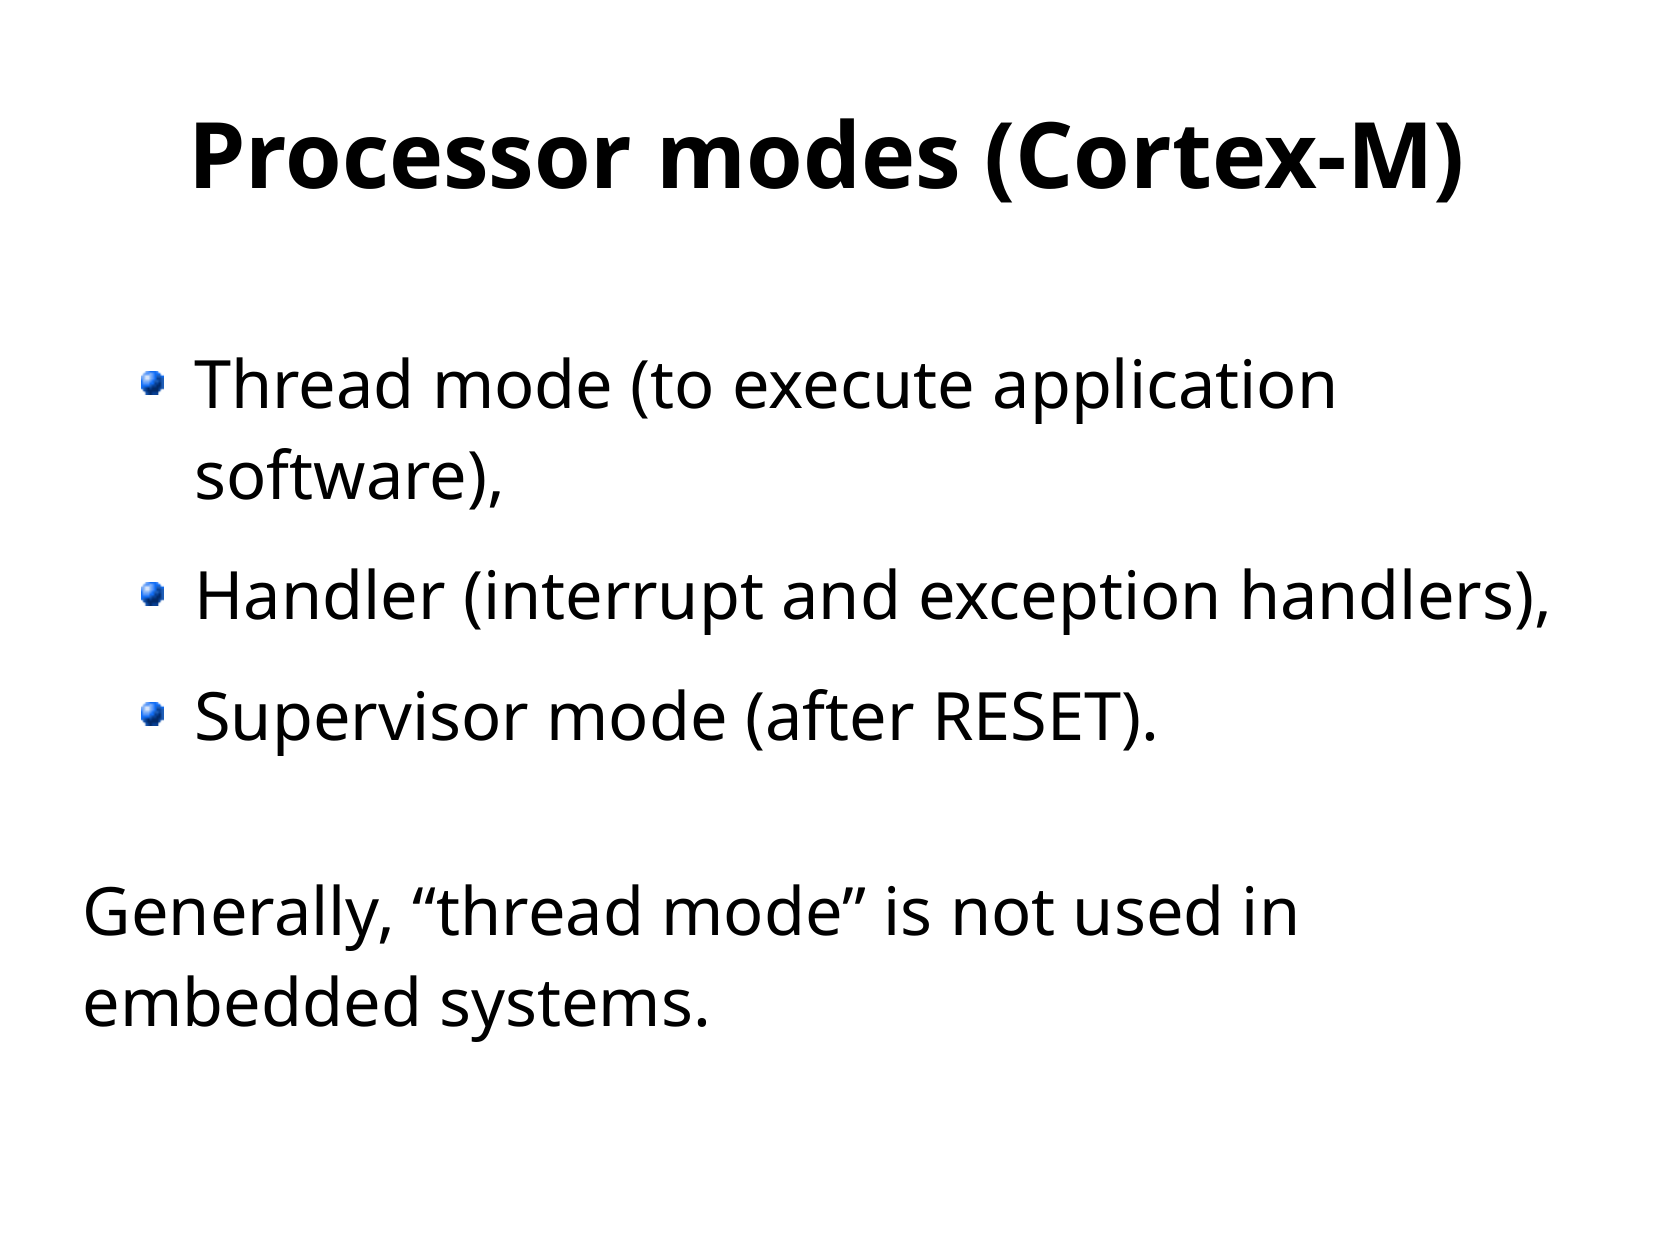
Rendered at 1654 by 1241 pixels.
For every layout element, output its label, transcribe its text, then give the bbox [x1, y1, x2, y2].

list Thread mode (to execute application software), Handler (interrupt and exception handlers), Supervisor mode (after RESET). Generally, “thread mode” is not used in embedded systems. [82, 337, 1571, 1109]
title Processor modes (Cortex-M) [82, 49, 1571, 257]
